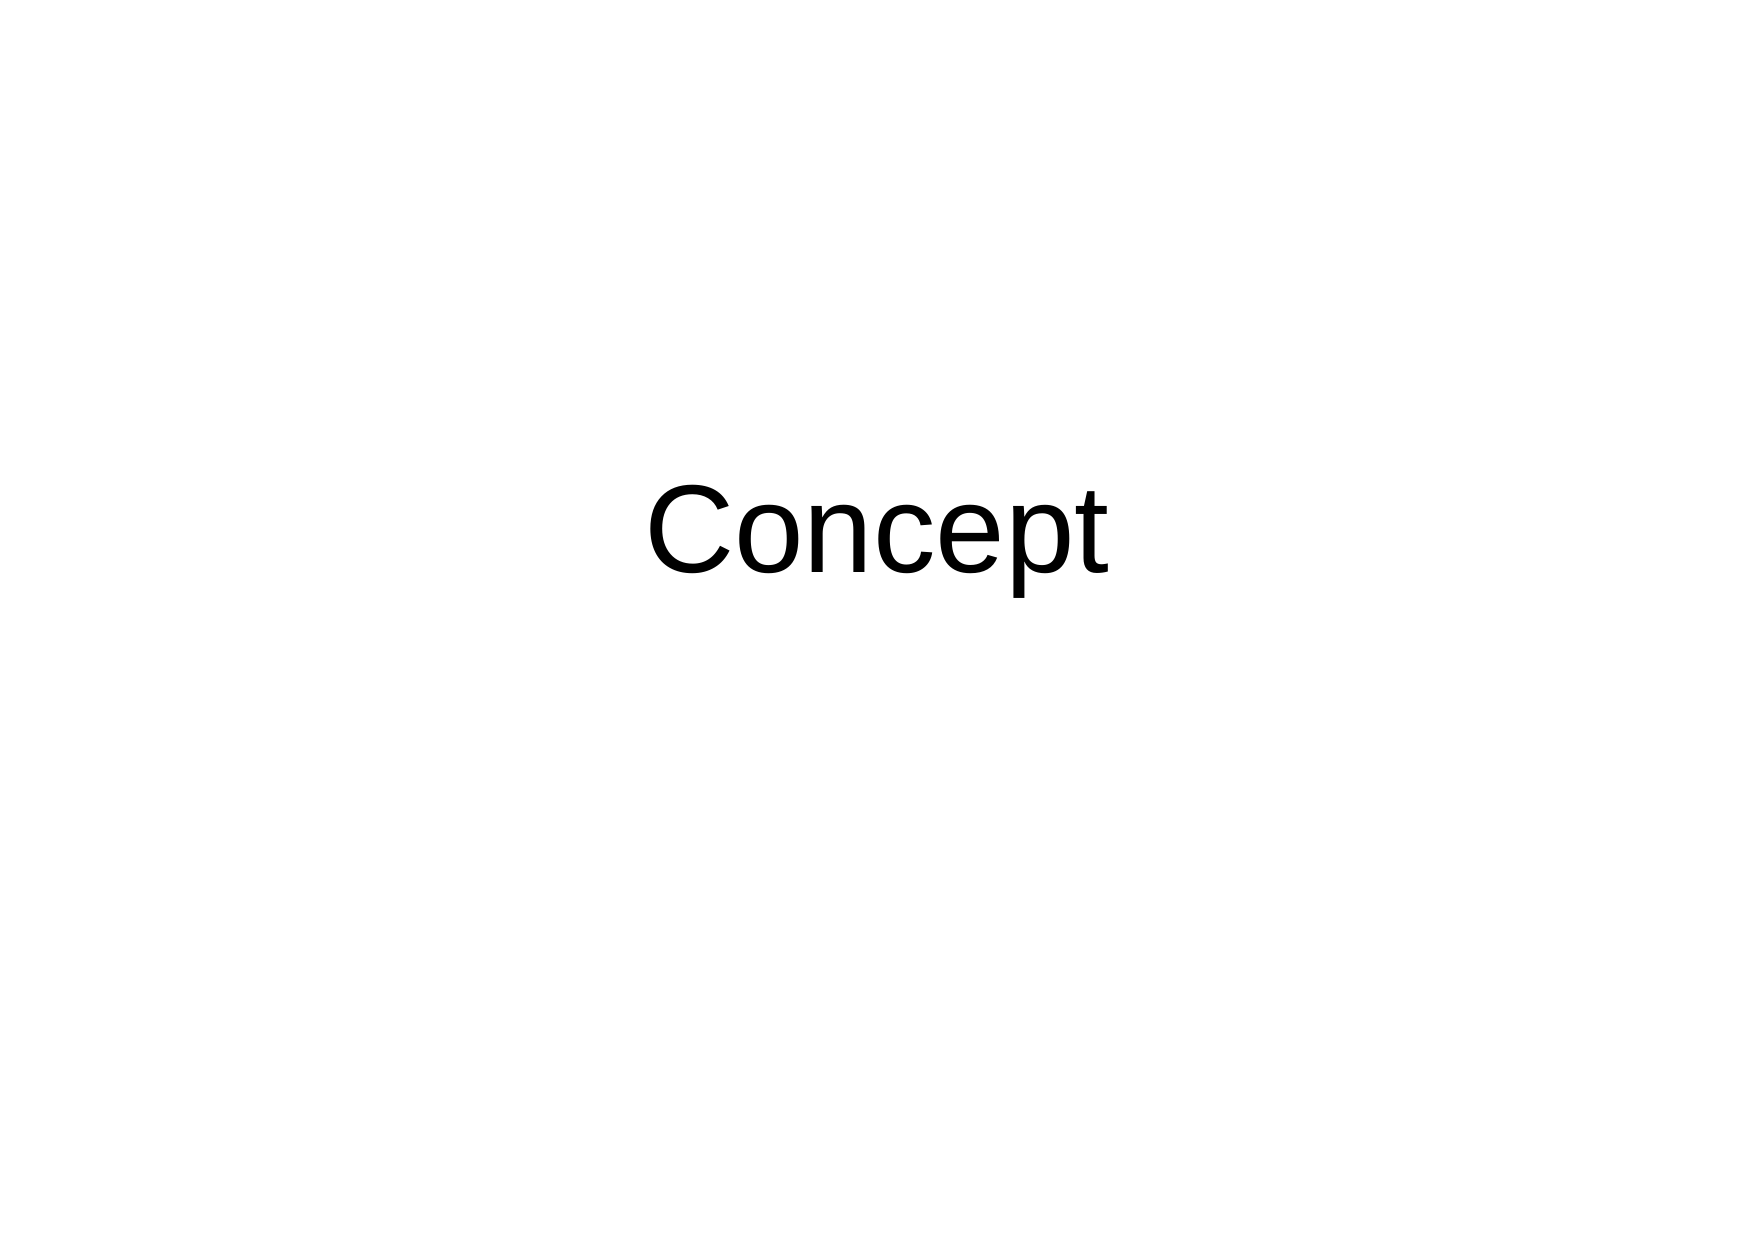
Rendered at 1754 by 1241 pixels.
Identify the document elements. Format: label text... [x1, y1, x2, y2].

subtitle Concept [87, 49, 1667, 1010]
